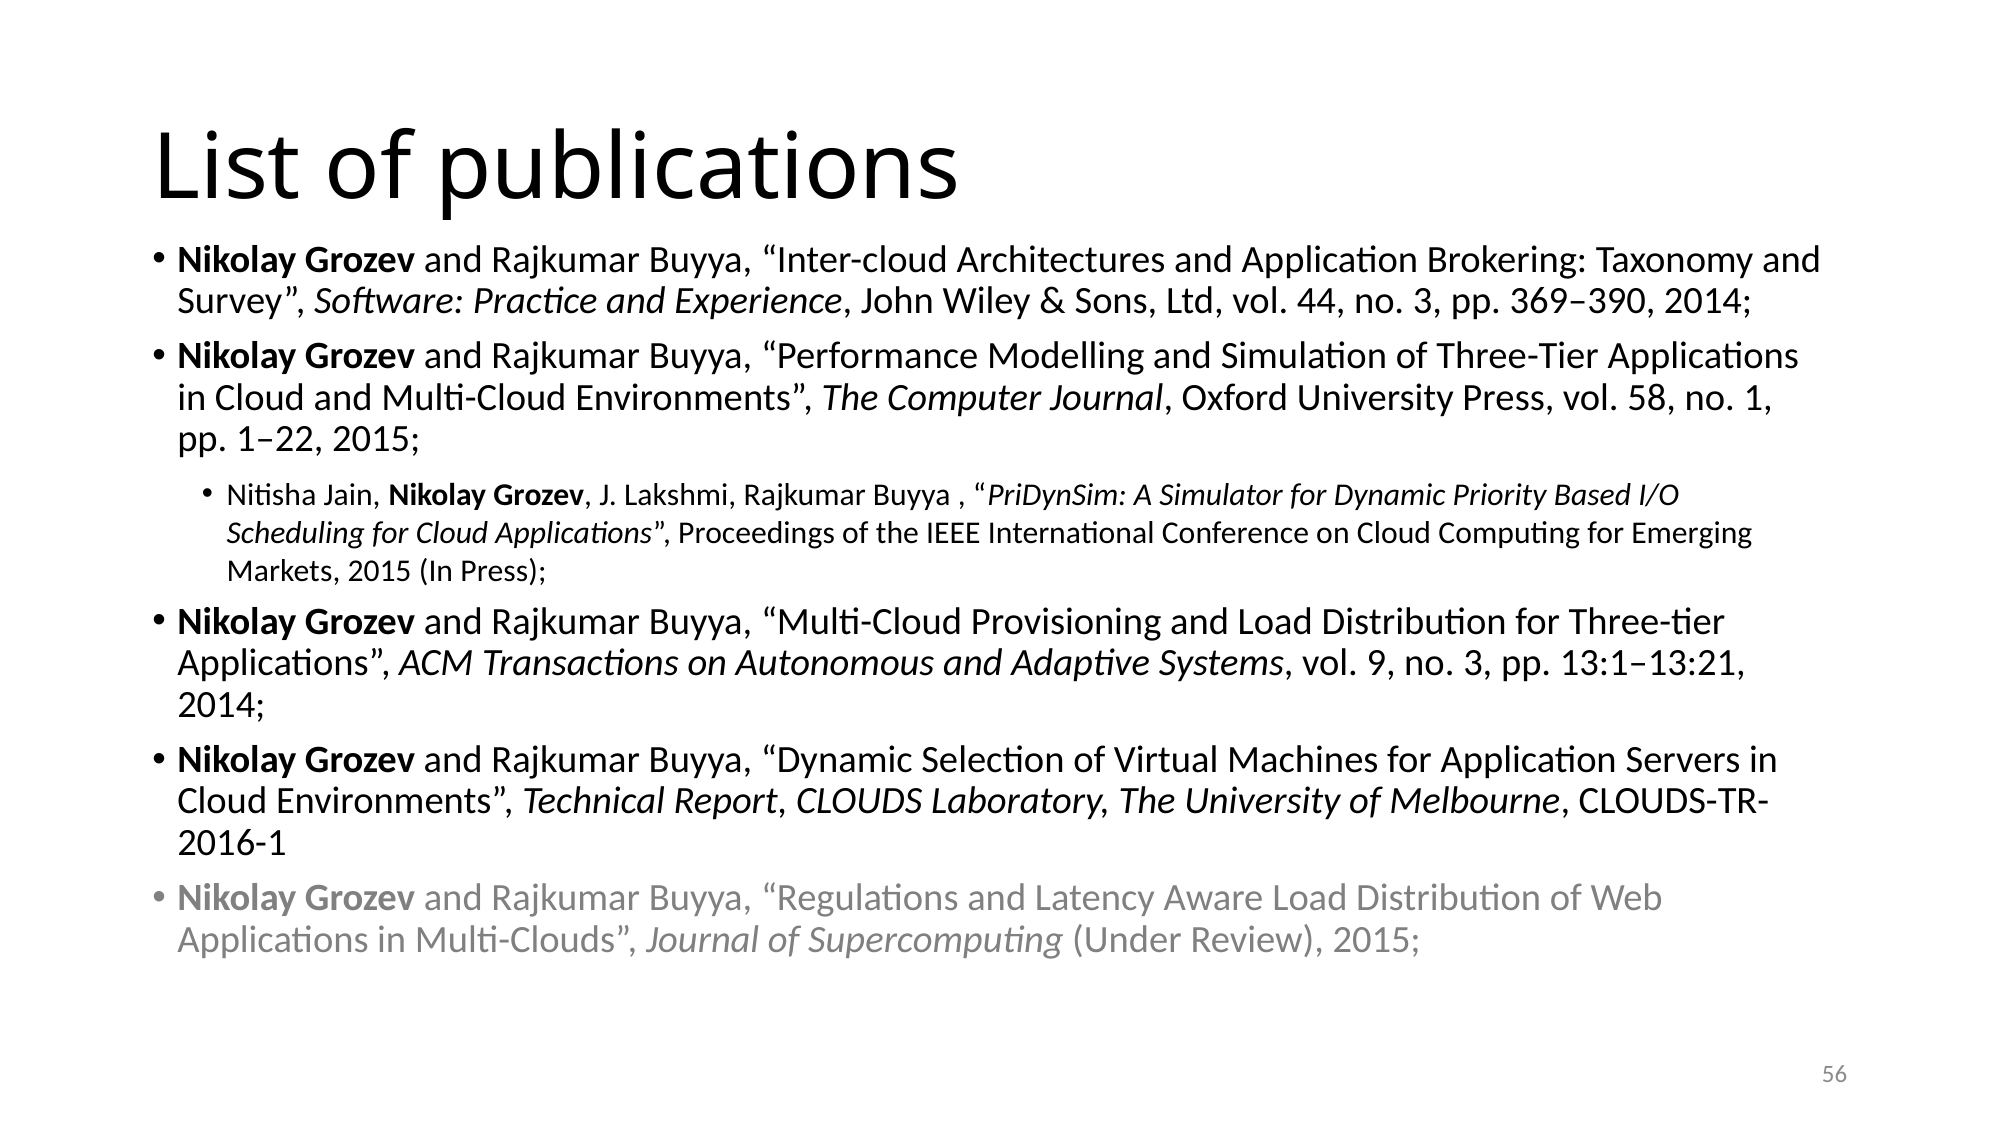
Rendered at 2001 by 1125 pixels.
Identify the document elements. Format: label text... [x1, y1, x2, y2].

title List of publications [137, 59, 1863, 278]
list Nikolay Grozev and Rajkumar Buyya, “Inter-cloud Architectures and Application Brokering: Taxonomy and Survey”, Software: Practice and Experience, John Wiley & Sons, Ltd, vol. 44, no. 3, pp. 369–390, 2014; Nikolay Grozev and Rajkumar Buyya, “Performance Modelling and Simulation of Three-Tier Applications in Cloud and Multi-Cloud Environments”, The Computer Journal, Oxford University Press, vol. 58, no. 1, pp. 1–22, 2015; Nitisha Jain, Nikolay Grozev, J. Lakshmi, Rajkumar Buyya , “PriDynSim: A Simulator for Dynamic Priority Based I/O Scheduling for Cloud Applications”, Proceedings of the IEEE International Conference on Cloud Computing for Emerging Markets, 2015 (In Press); Nikolay Grozev and Rajkumar Buyya, “Multi-Cloud Provisioning and Load Distribution for Three-tier Applications”, ACM Transactions on Autonomous and Adaptive Systems, vol. 9, no. 3, pp. 13:1–13:21, 2014; Nikolay Grozev and Rajkumar Buyya, “Dynamic Selection of Virtual Machines for Application Servers in Cloud Environments”, Technical Report, CLOUDS Laboratory, The University of Melbourne, CLOUDS-TR-2016-1 Nikolay Grozev and Rajkumar Buyya, “Regulations and Latency Aware Load Distribution of Web Applications in Multi-Clouds”, Journal of Supercomputing (Under Review), 2015; [137, 231, 1840, 1019]
slide_number <number> [1412, 1042, 1863, 1103]
